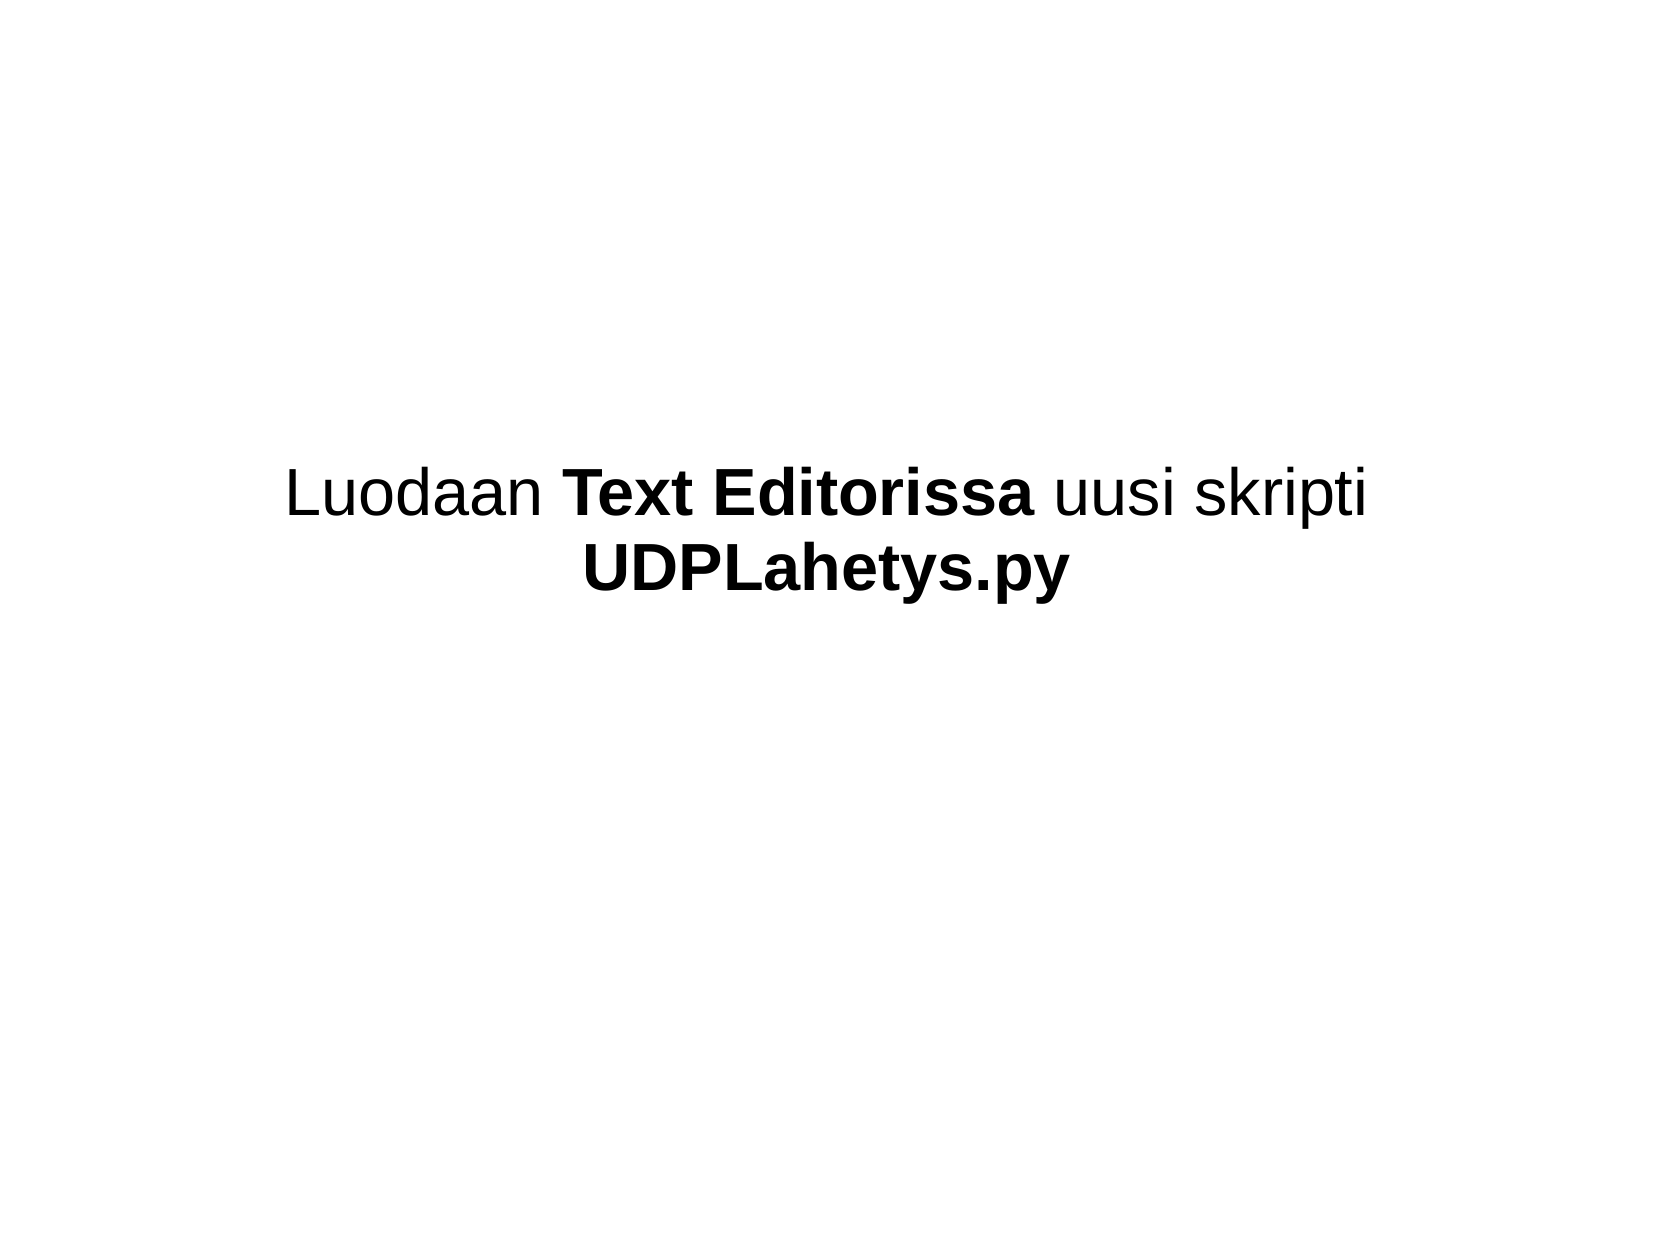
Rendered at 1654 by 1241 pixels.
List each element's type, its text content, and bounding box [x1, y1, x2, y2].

subtitle Luodaan Text Editorissa uusi skripti UDPLahetys.py [82, 49, 1571, 1010]
